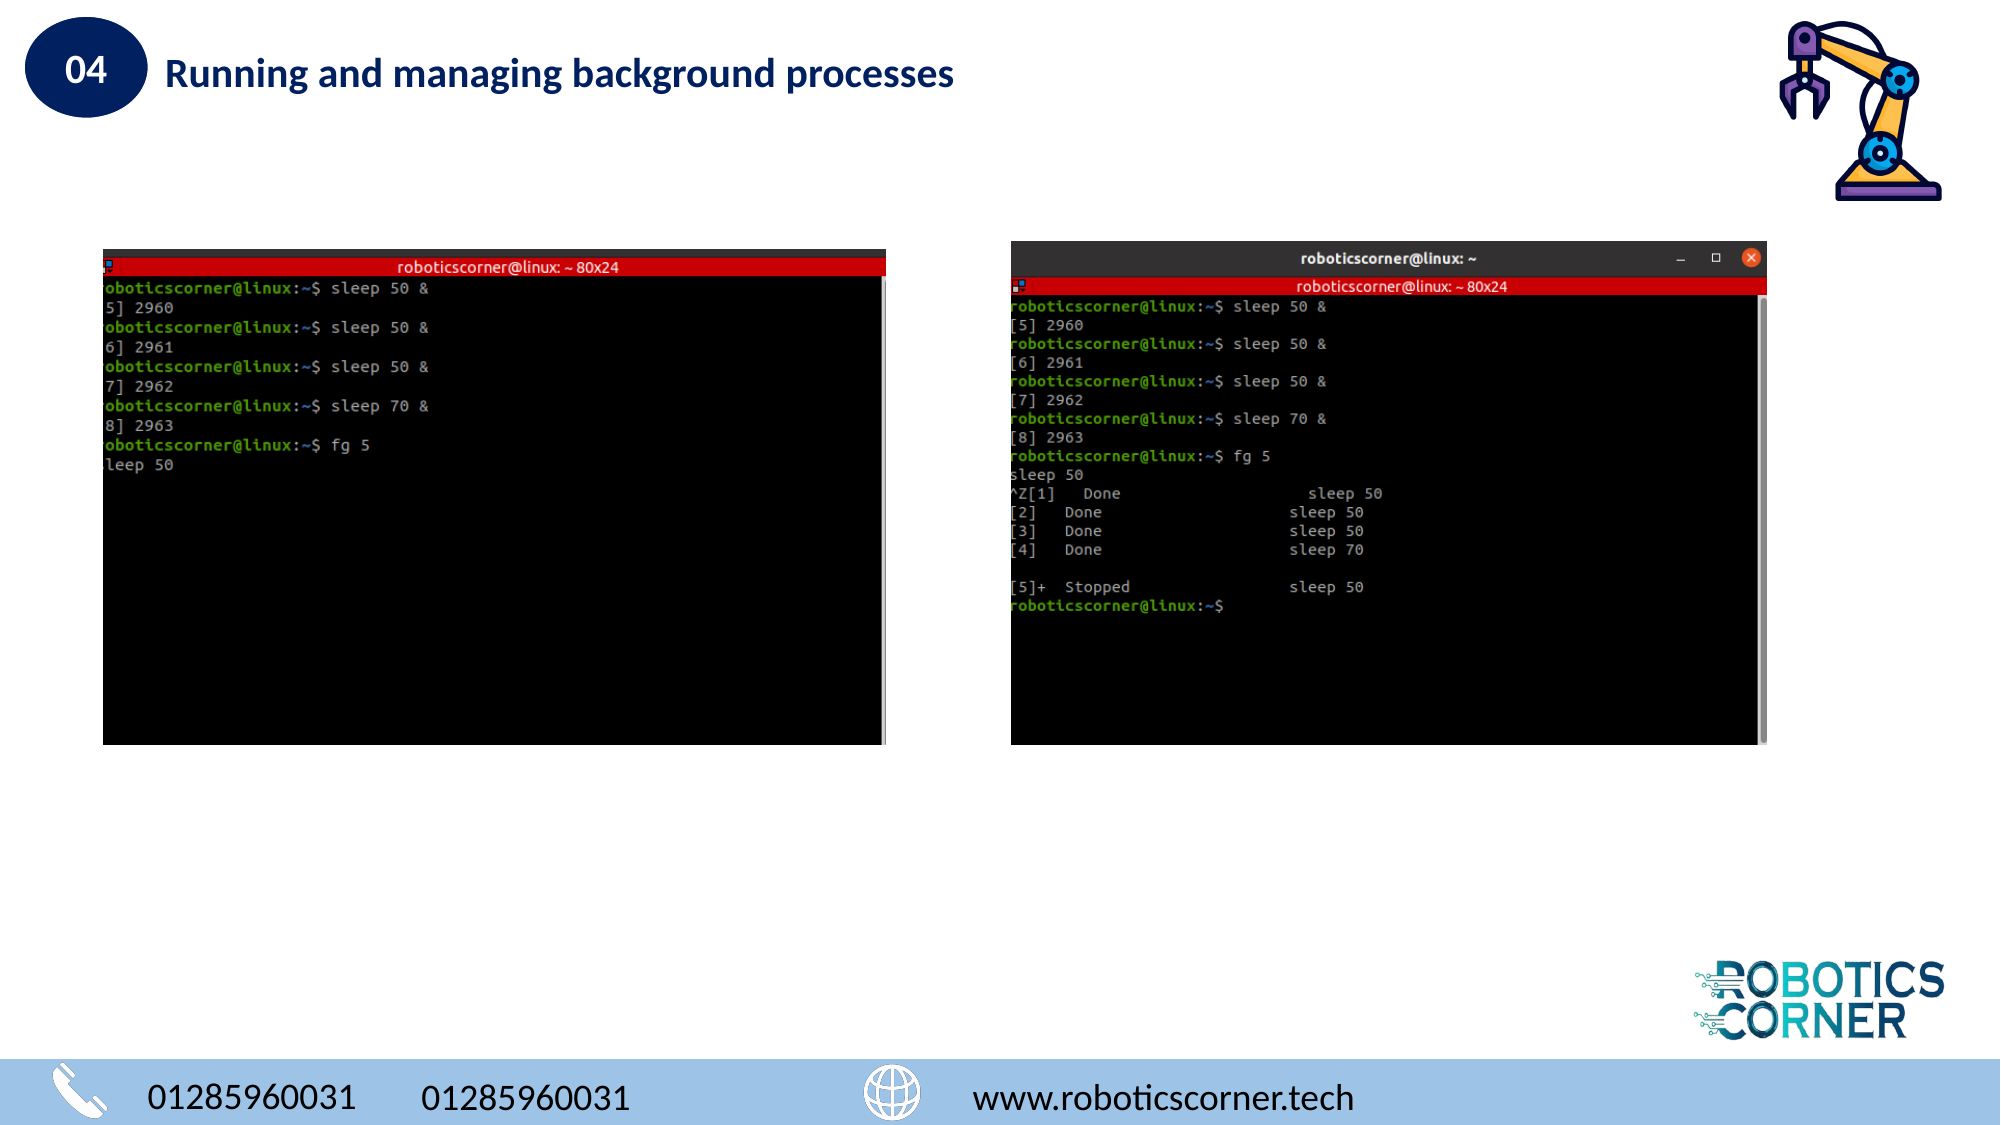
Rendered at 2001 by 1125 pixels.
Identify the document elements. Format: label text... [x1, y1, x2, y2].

picture [1011, 241, 1767, 746]
text_box 01285960031 [133, 1064, 438, 1124]
text_box 01285960031 [407, 1065, 768, 1125]
picture [47, 1057, 113, 1124]
text_box 04 [22, 14, 150, 121]
picture [1680, 859, 1953, 1059]
picture [103, 249, 886, 746]
text_box www.roboticscorner.tech [958, 1065, 1548, 1125]
text_box [0, 1059, 858, 1125]
picture [858, 1059, 925, 1125]
picture [1771, 21, 1950, 201]
text_box Running and managing background processes [150, 38, 981, 103]
text_box [925, 1059, 2000, 1125]
